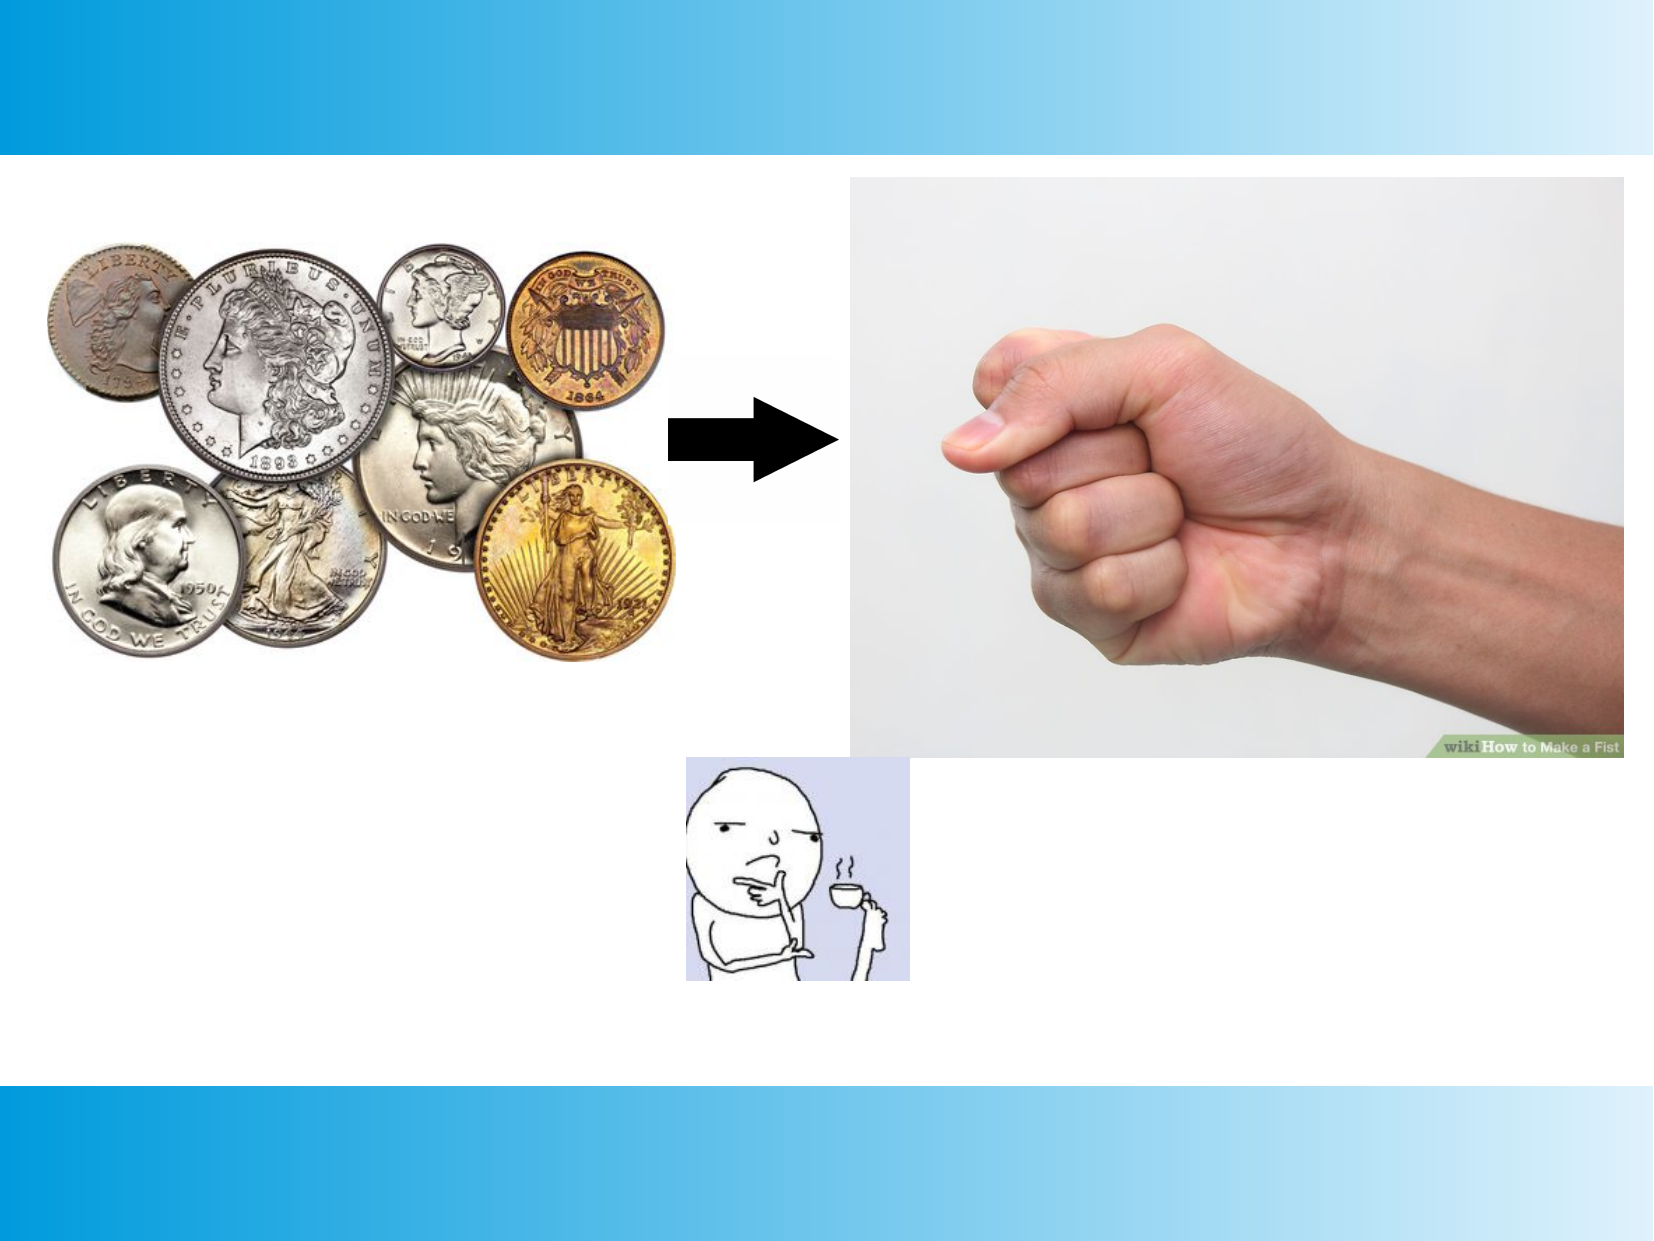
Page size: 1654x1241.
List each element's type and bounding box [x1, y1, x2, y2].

picture [47, 242, 839, 662]
picture [686, 177, 1624, 981]
